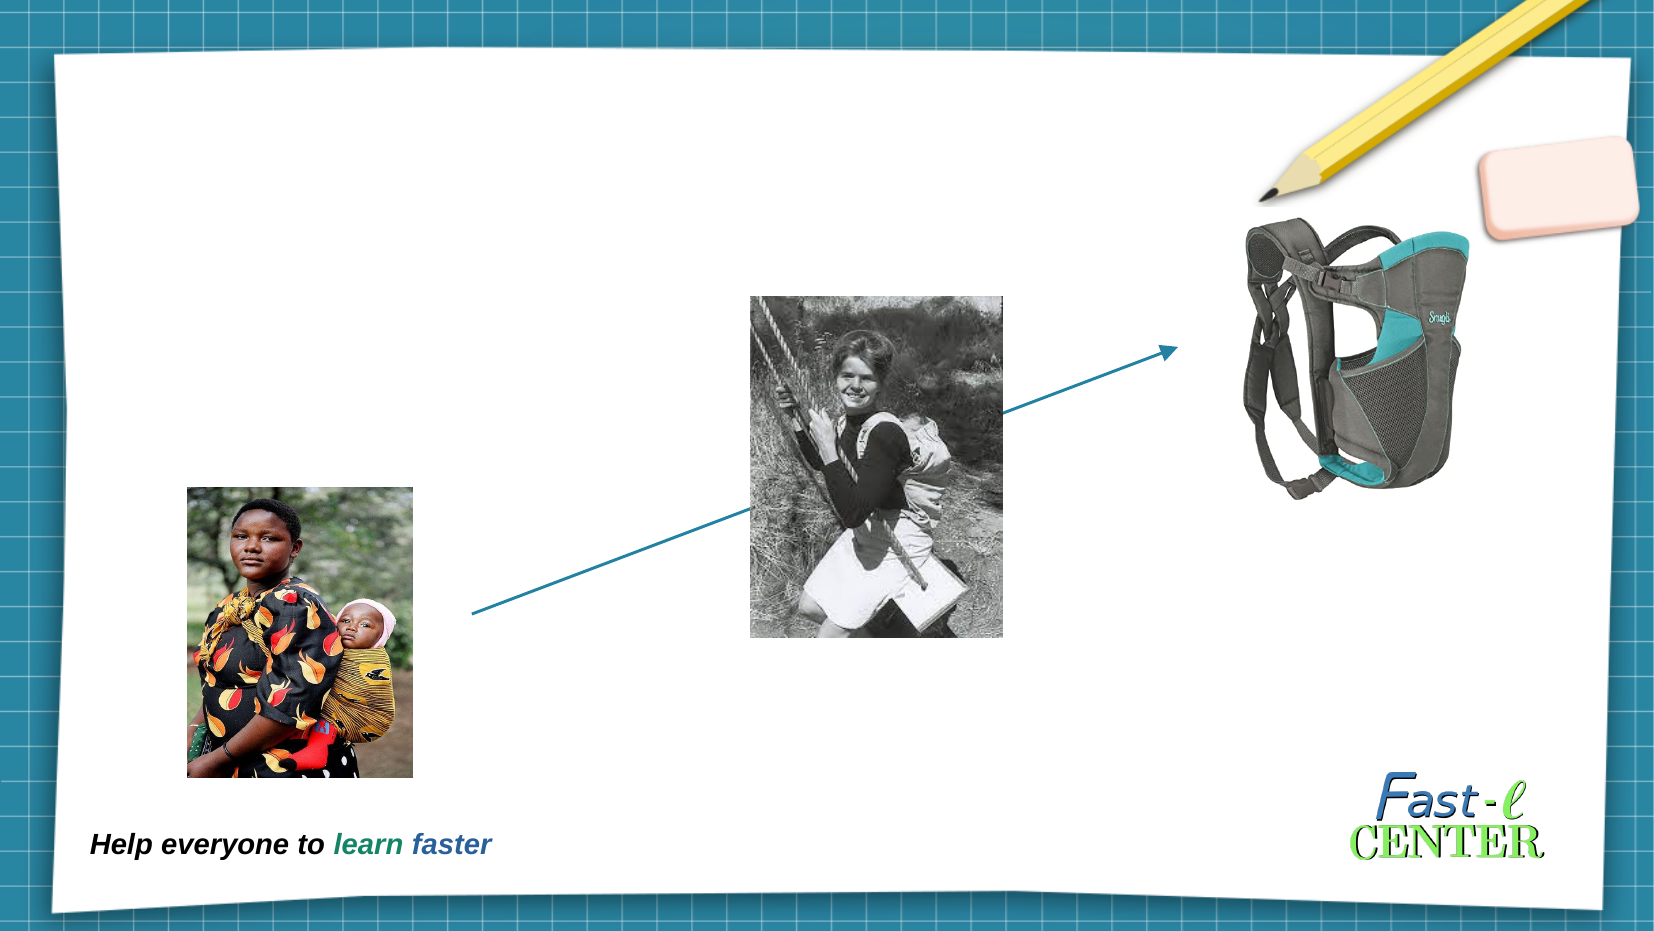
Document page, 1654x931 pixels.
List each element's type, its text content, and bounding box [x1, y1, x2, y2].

picture [0, 0, 1654, 931]
text_box Help everyone to learn faster [75, 820, 507, 869]
